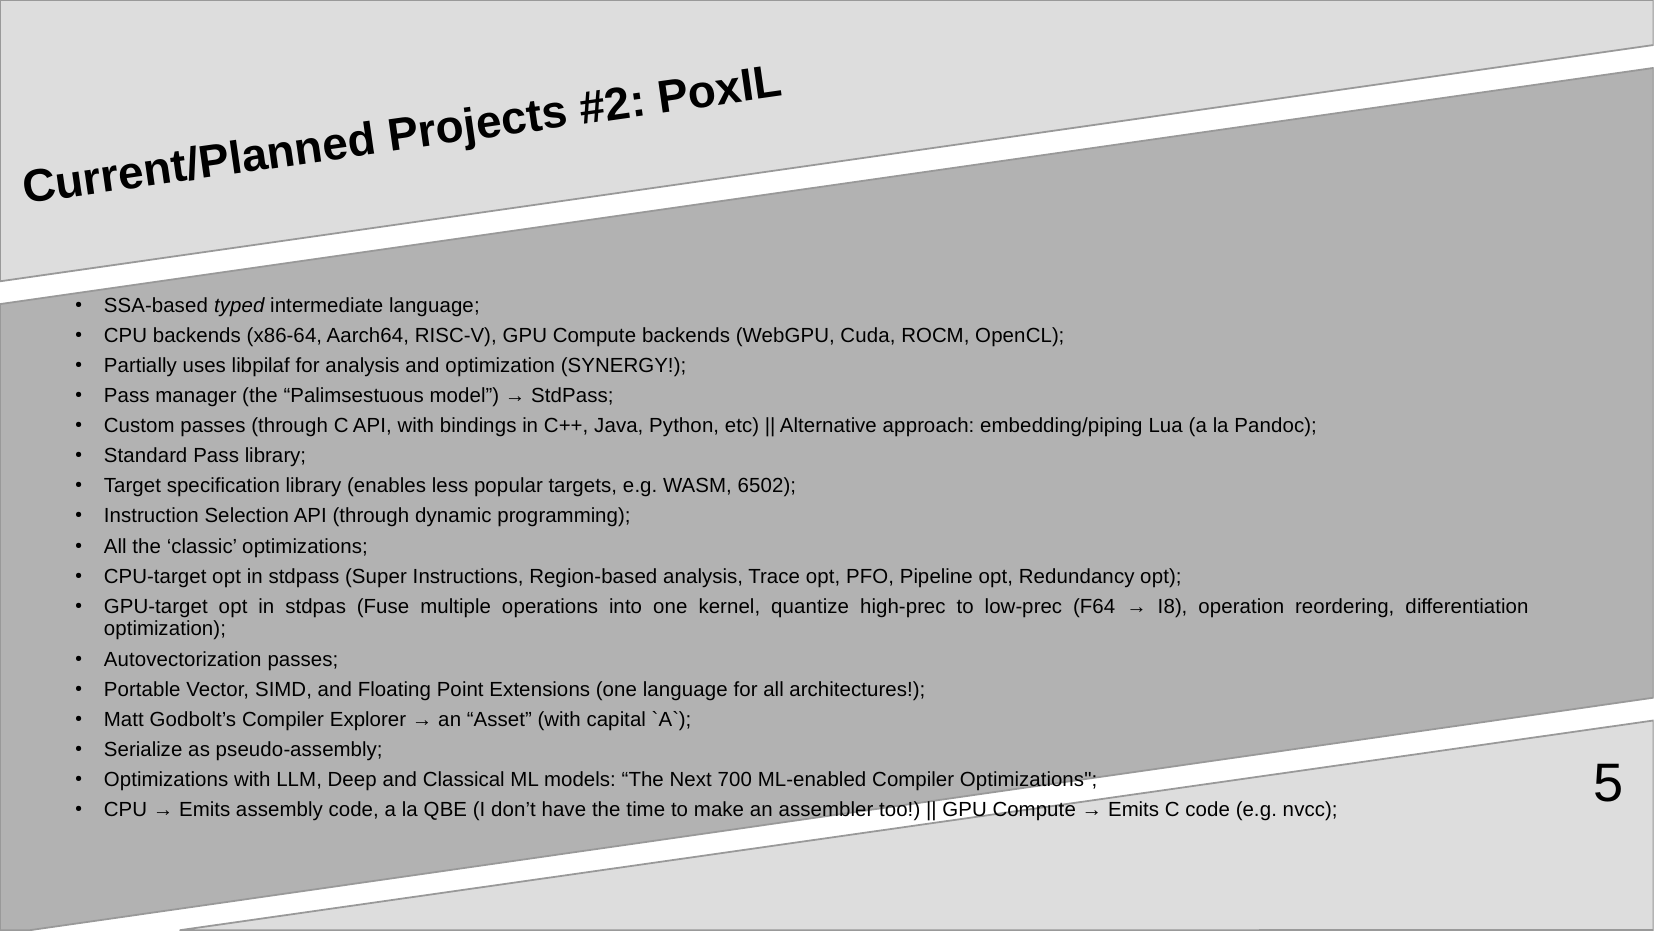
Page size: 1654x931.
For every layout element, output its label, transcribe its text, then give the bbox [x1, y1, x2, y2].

title Current/Planned Projects #2: PoxIL [11, 0, 1496, 266]
list SSA-based typed intermediate language; CPU backends (x86-64, Aarch64, RISC-V), GPU Compute backends (WebGPU, Cuda, ROCM, OpenCL); Partially uses libpilaf for analysis and optimization (SYNERGY!); Pass manager (the “Palimsestuous model”) → StdPass; Custom passes (through C API, with bindings in C++, Java, Python, etc) || Alternative approach: embedding/piping Lua (a la Pandoc); Standard Pass library; Target specification library (enables less popular targets, e.g. WASM, 6502); Instruction Selection API (through dynamic programming); All the ‘classic’ optimizations; CPU-target opt in stdpass (Super Instructions, Region-based analysis, Trace opt, PFO, Pipeline opt, Redundancy opt); GPU-target opt in stdpas (Fuse multiple operations into one kernel, quantize high-prec to low-prec (F64 → I8), operation reordering, differentiation optimization); Autovectorization passes; Portable Vector, SIMD, and Floating Point Extensions (one language for all architectures!); Matt Godbolt’s Compiler Explorer → an “Asset” (with capital `A`); Serialize as pseudo-assembly; Optimizations with LLM, Deep and Classical ML models: “The Next 700 ML-enabled Compiler Optimizations"; CPU → Emits assembly code, a la QBE (I don’t have the time to make an assembler too!) || GPU Compute → Emits C code (e.g. nvcc); [75, 294, 1531, 834]
